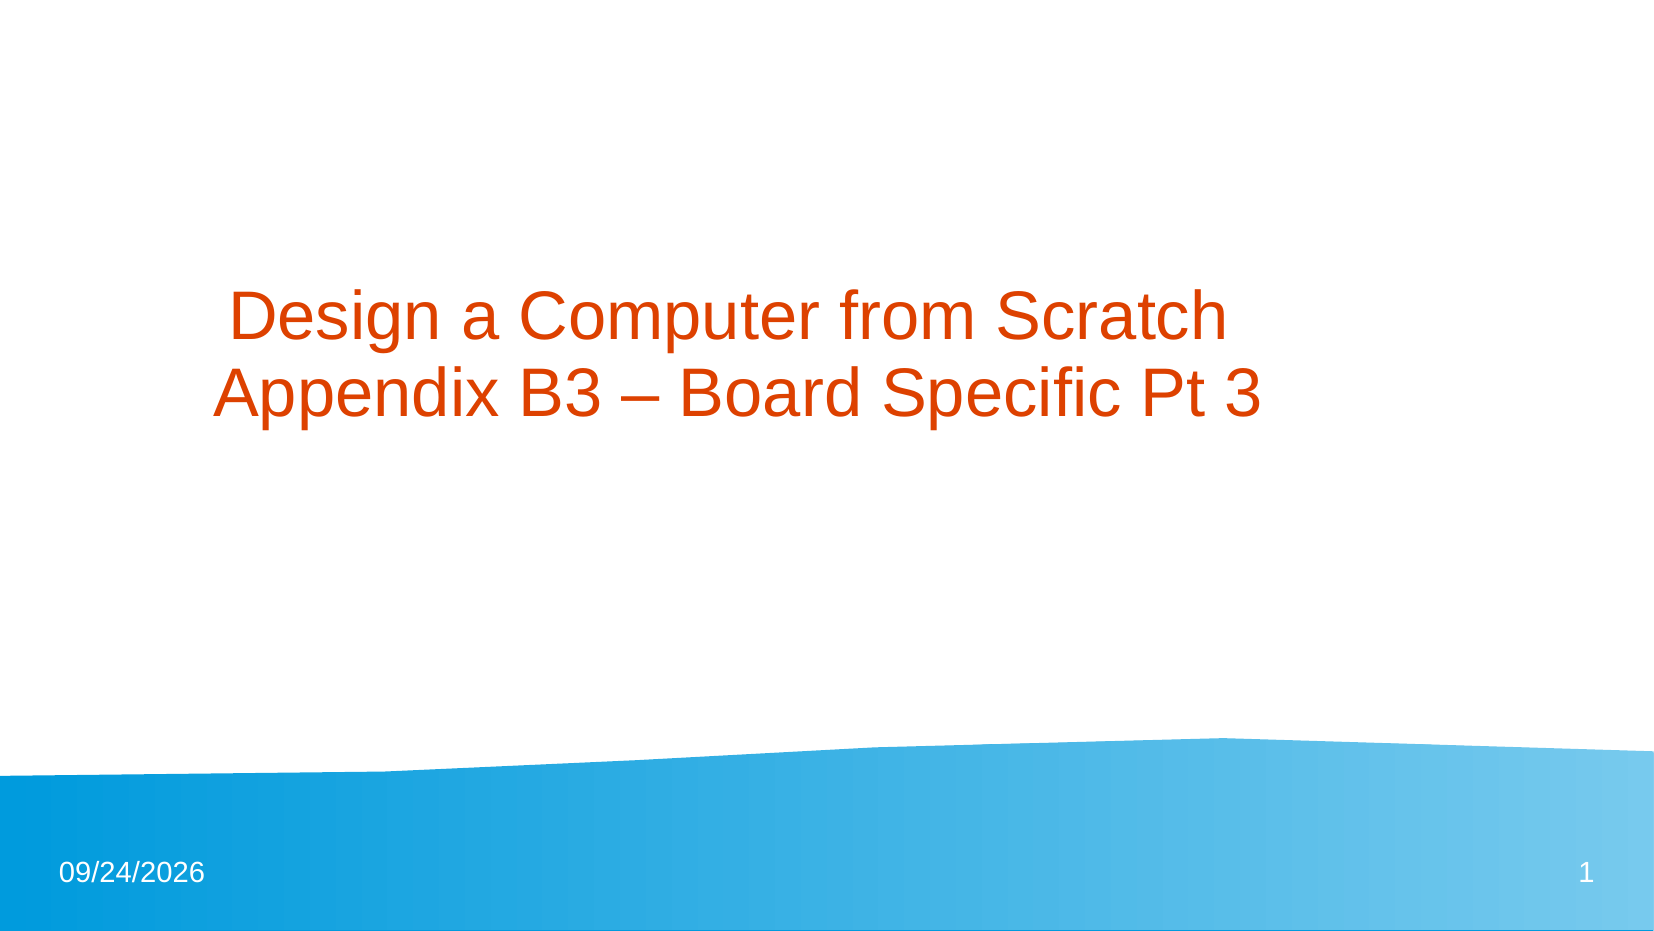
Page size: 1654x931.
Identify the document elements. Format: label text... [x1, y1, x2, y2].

title Design a Computer from Scratch Appendix B3 – Board Specific Pt 3 [0, 265, 1477, 443]
